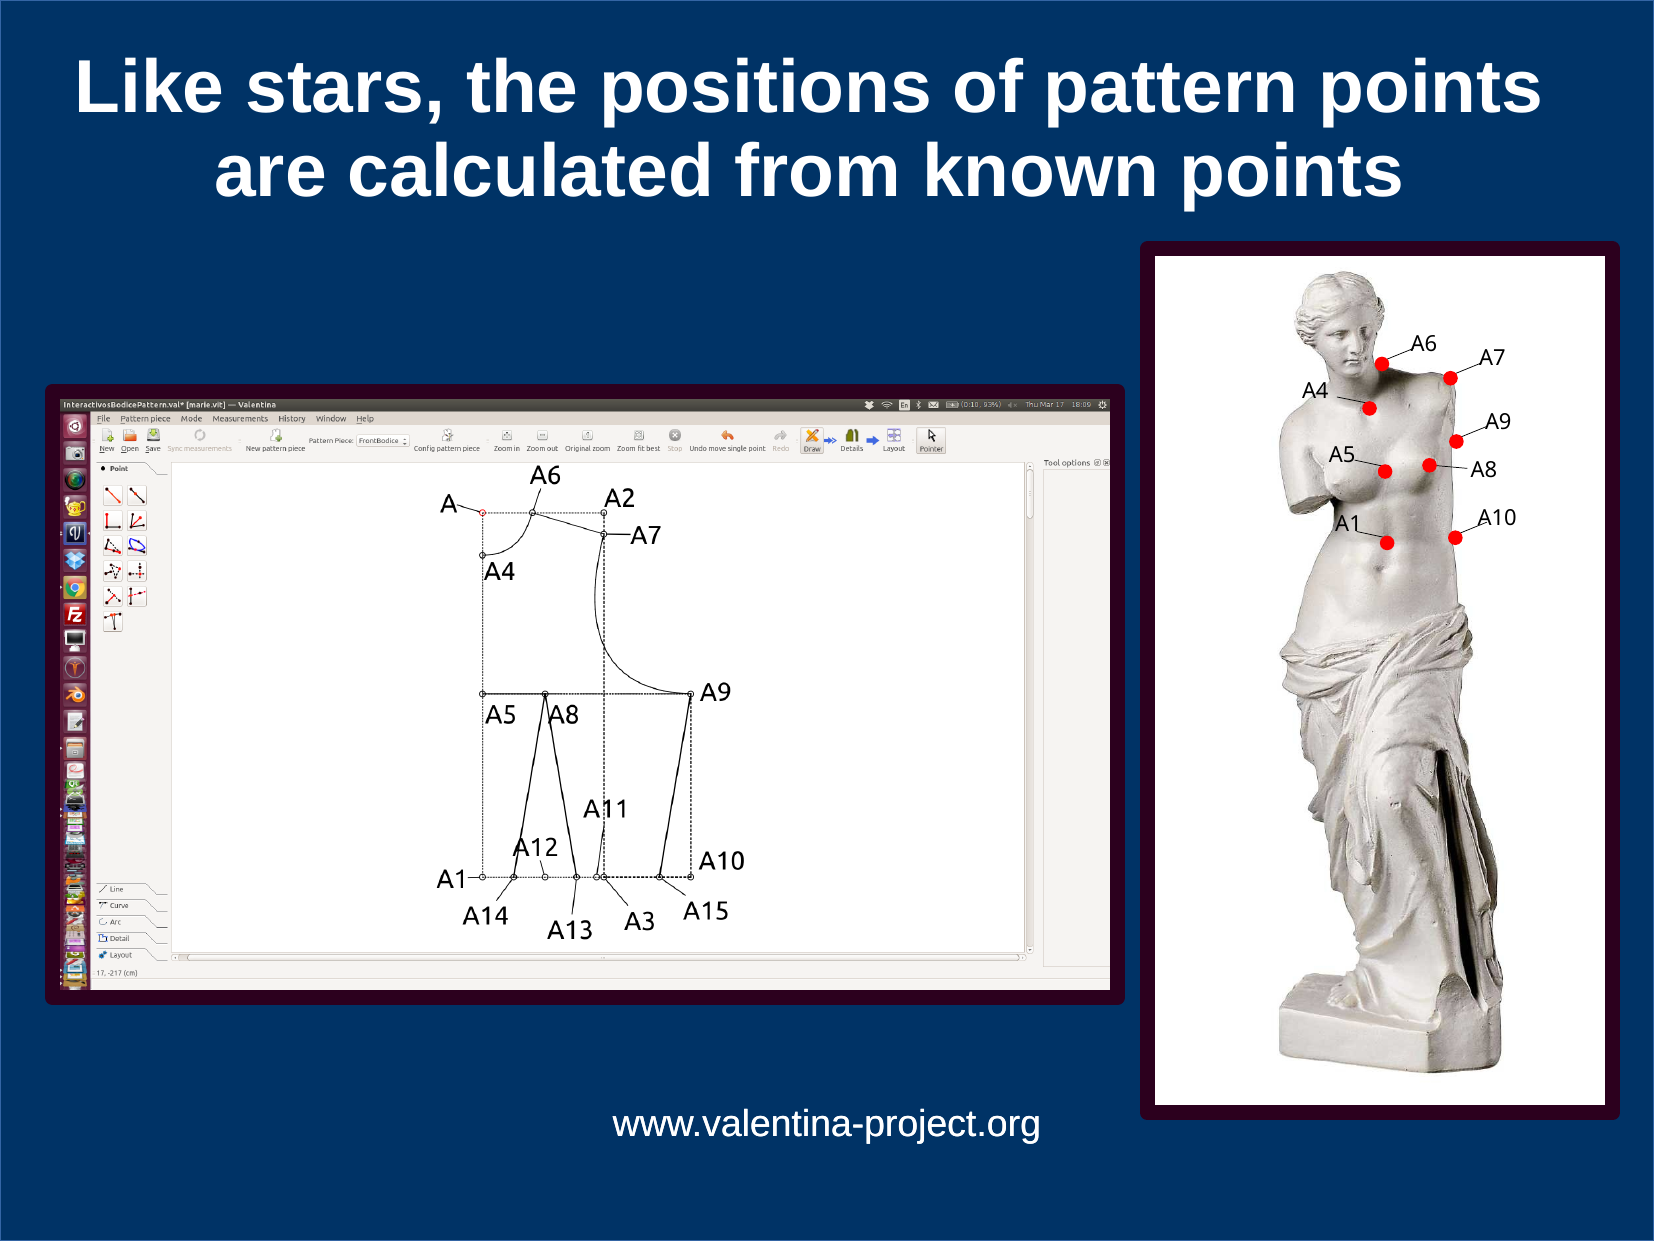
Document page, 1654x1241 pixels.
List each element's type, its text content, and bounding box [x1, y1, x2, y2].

picture [1155, 256, 1606, 1106]
picture [60, 398, 1111, 991]
text_box Like stars, the positions of pattern points are calculated from known points [60, 36, 1591, 220]
text_box [0, 0, 1654, 1241]
text_box www.valentina-project.org [598, 1095, 1056, 1171]
